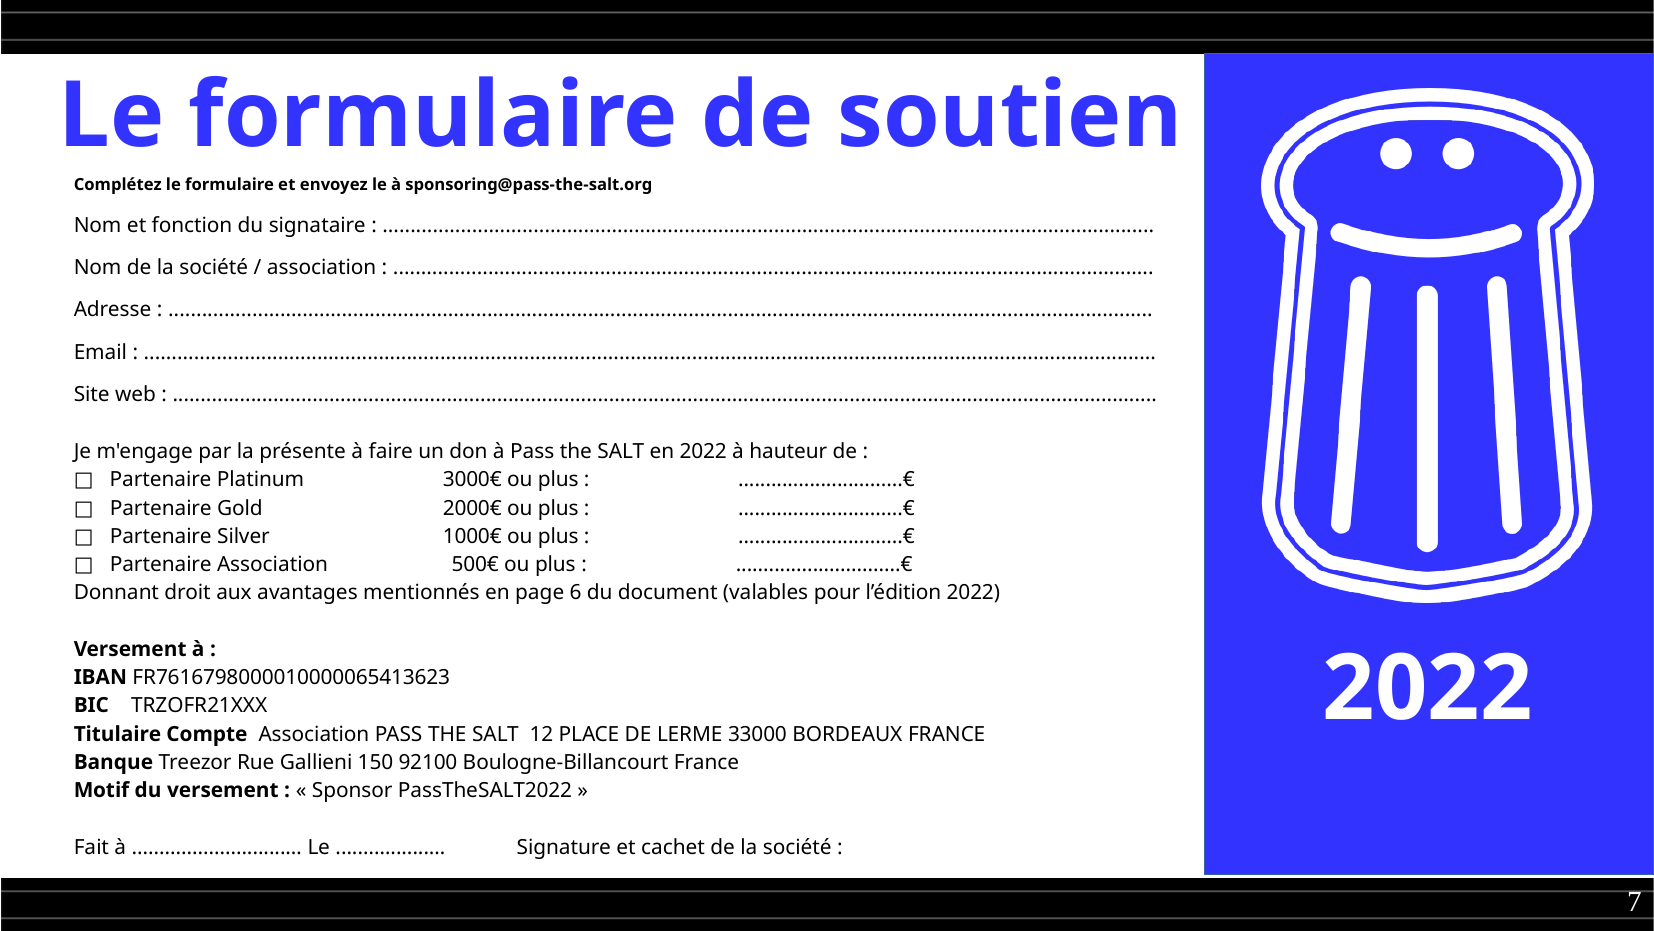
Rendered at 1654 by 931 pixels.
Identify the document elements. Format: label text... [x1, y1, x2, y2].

picture [1, 0, 1654, 54]
picture [1, 878, 1654, 931]
title 2022 [1322, 606, 1548, 762]
picture [1261, 88, 1594, 603]
text_box Complétez le formulaire et envoyez le à sponsoring@pass-the-salt.org Nom et fonction du signataire : Nom de la société / association : Adresse : Email : Site web : Je m'engage par la présente à faire un don à Pass the SALT en 2022 à hauteur de : □ Partenaire Platinum 3000€ ou plus : ..............................€ □ Partenaire Gold 2000€ ou plus : ..............................€ □ Partenaire Silver 1000€ ou plus : ..............................€ □ Partenaire Association 500€ ou plus : ..............................€ Donnant droit aux avantages mentionnés en page 6 du document (valables pour l’édition 2022) Versement à : IBAN FR7616798000010000065413623 BIC TRZOFR21XXX Titulaire Compte Association PASS THE SALT 12 PLACE DE LERME 33000 BORDEAUX FRANCE Banque Treezor Rue Gallieni 150 92100 Boulogne-Billancourt France Motif du versement : « Sponsor PassTheSALT2022 » Fait à ............................… Le ....…….......… Signature et cachet de la société : [59, 165, 1642, 882]
text_box [1204, 53, 1654, 875]
title Le formulaire de soutien [59, 33, 1548, 165]
